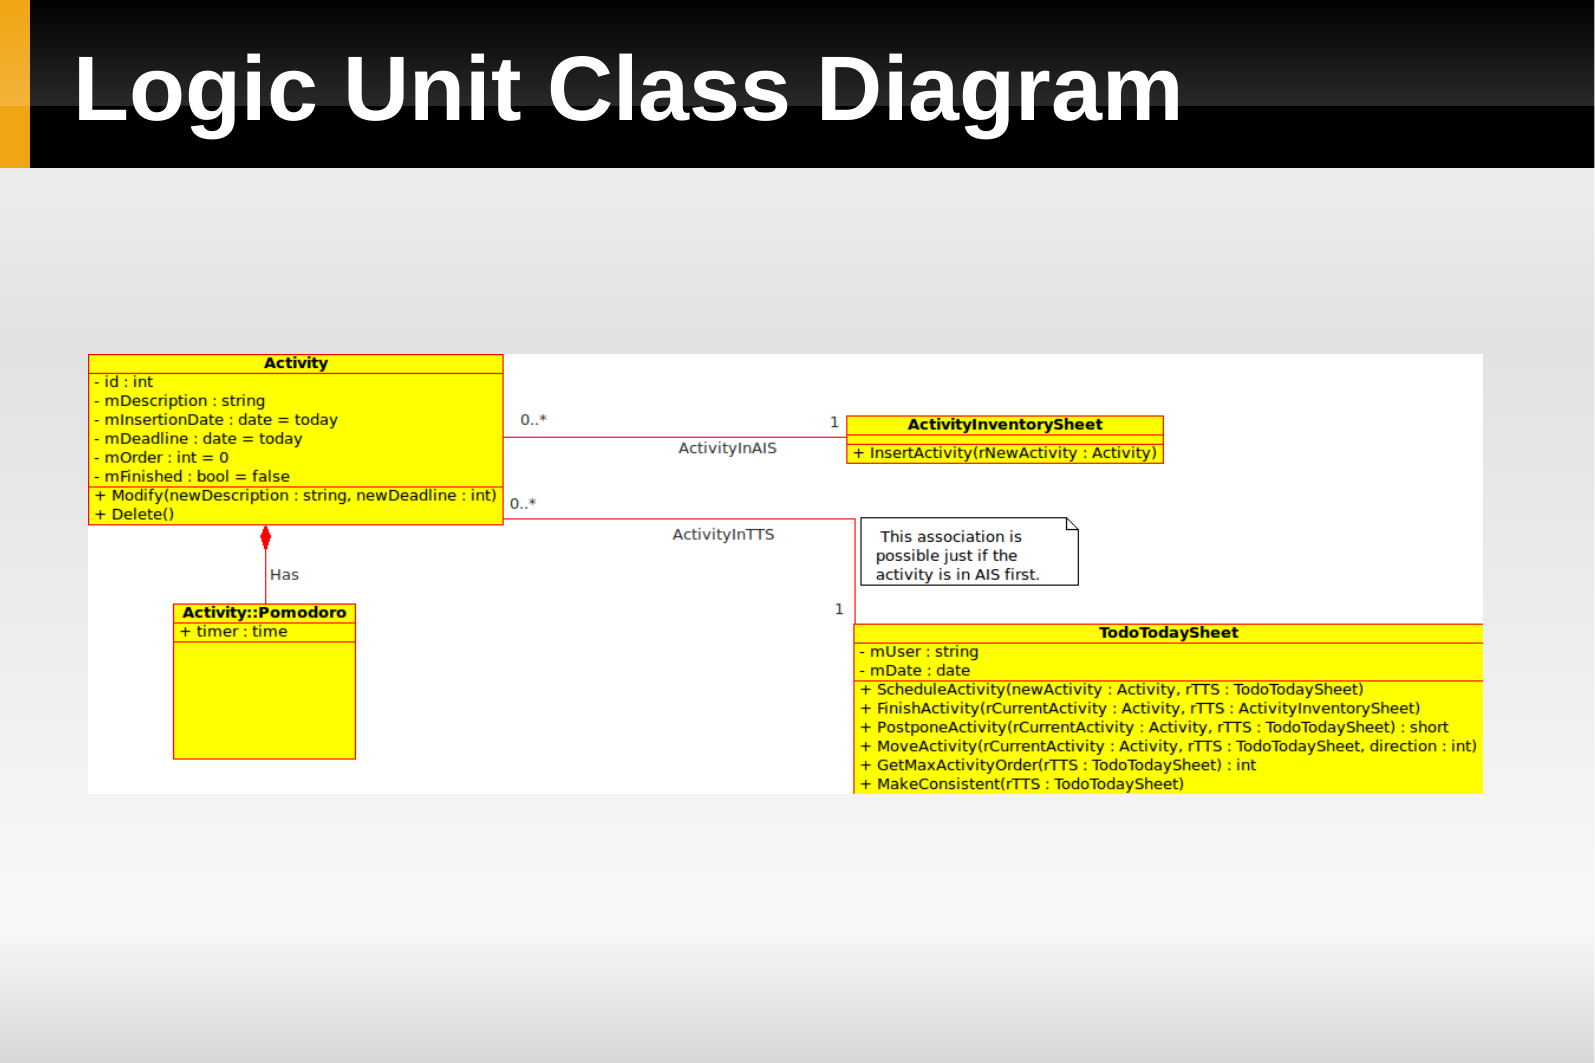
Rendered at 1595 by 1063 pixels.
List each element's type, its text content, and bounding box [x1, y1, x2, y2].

picture [0, 0, 1595, 1063]
title Logic Unit Class Diagram [74, 7, 1510, 171]
